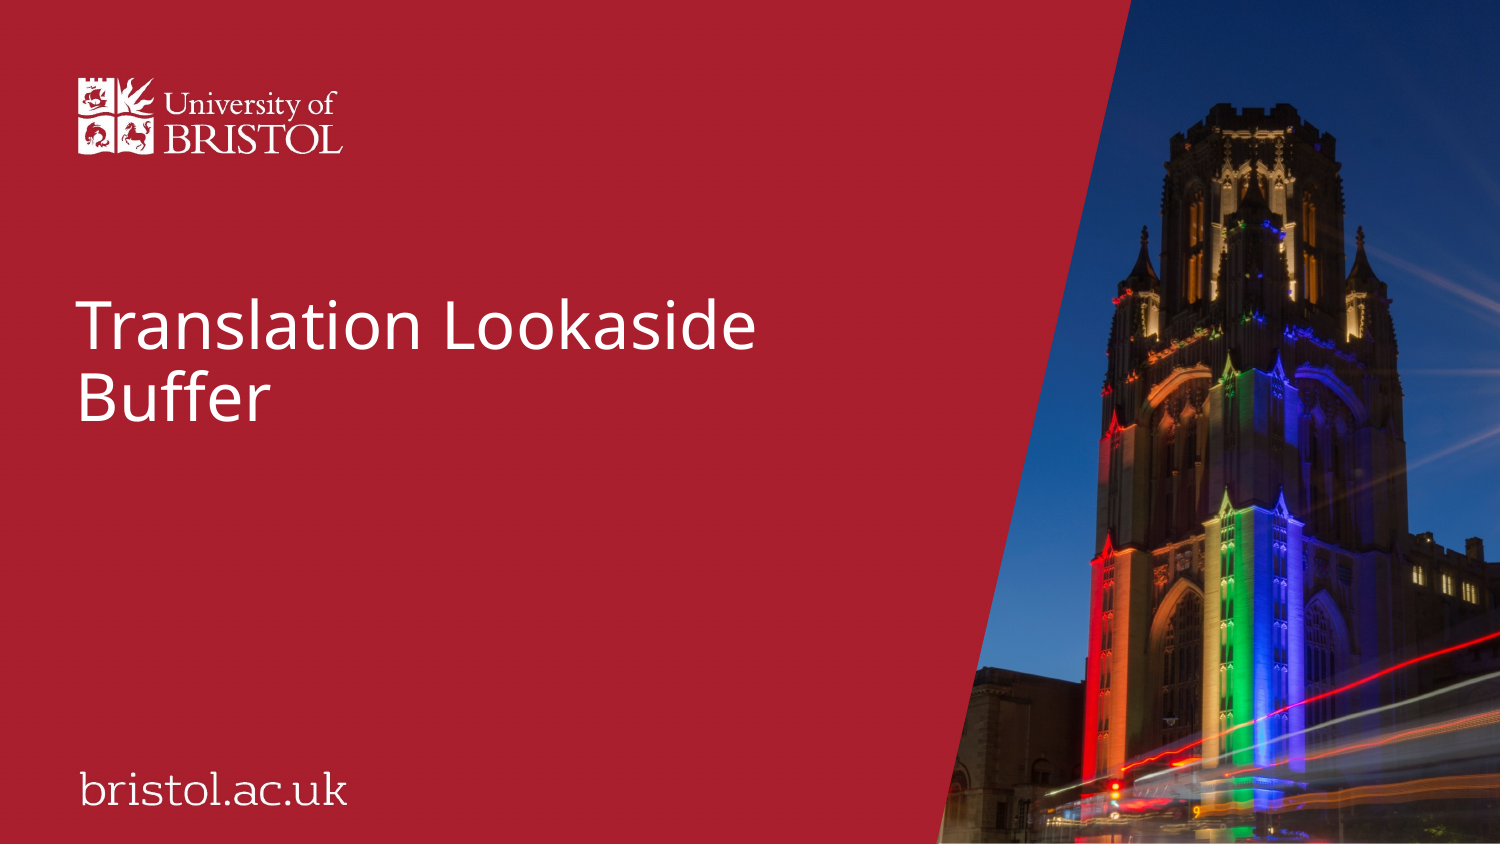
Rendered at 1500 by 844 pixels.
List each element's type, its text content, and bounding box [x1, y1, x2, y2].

title Translation Lookaside Buffer [60, 262, 924, 443]
